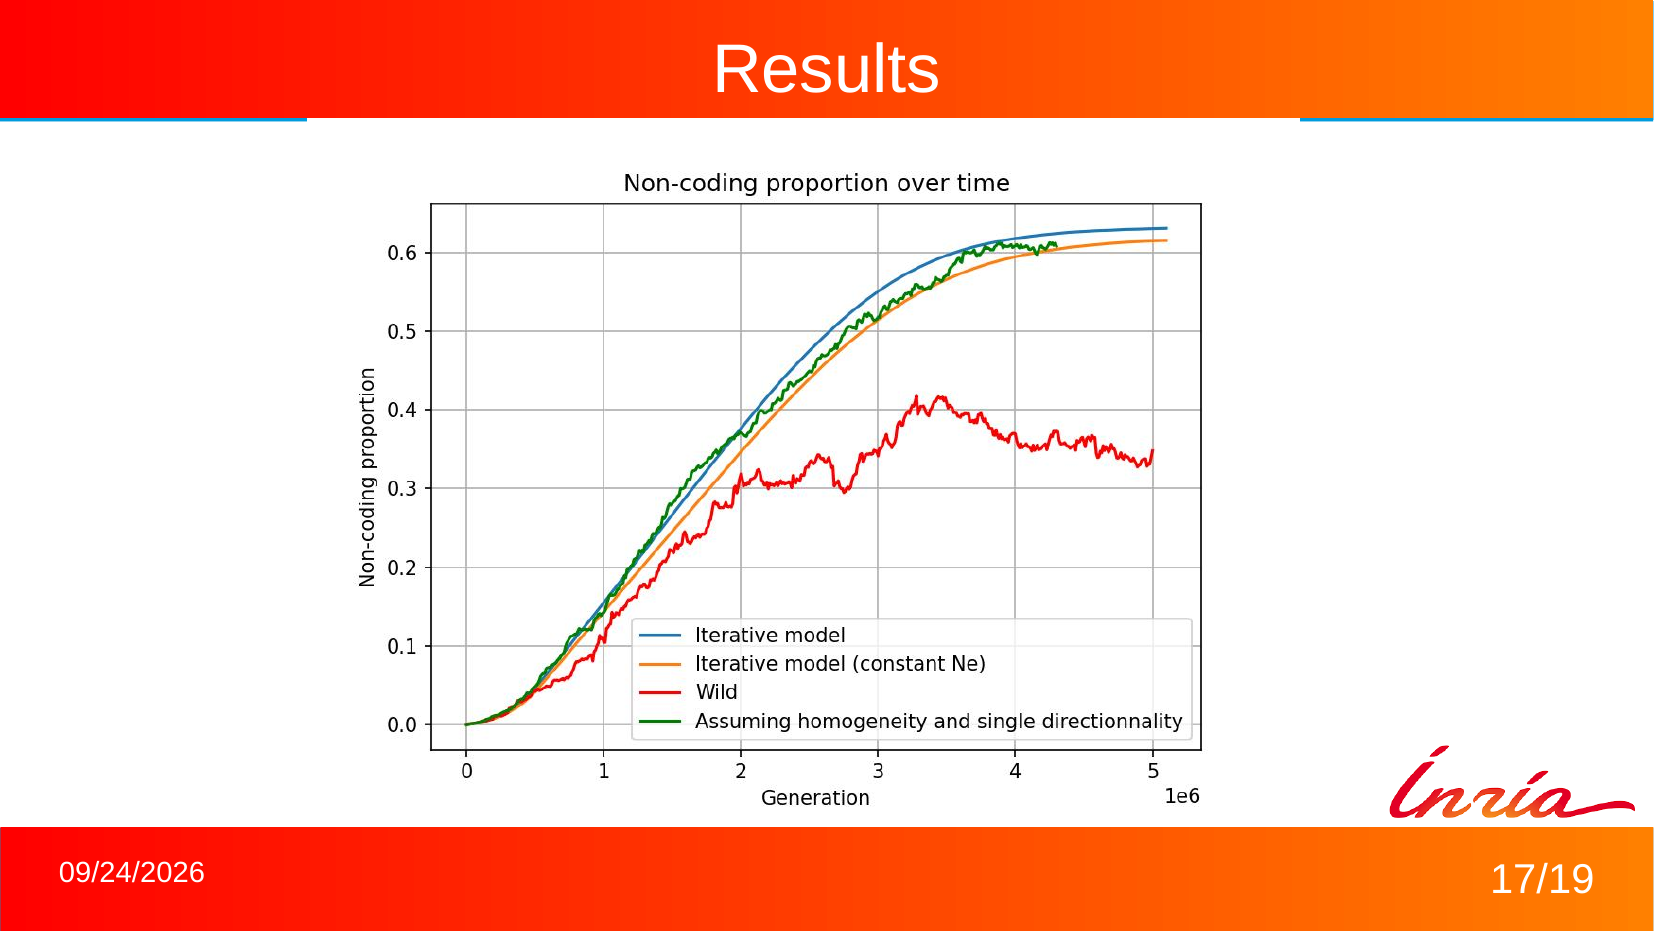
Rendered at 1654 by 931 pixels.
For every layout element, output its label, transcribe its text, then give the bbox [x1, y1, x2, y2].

picture [307, 118, 1300, 827]
picture [1381, 732, 1648, 826]
title Results [59, 29, 1595, 108]
